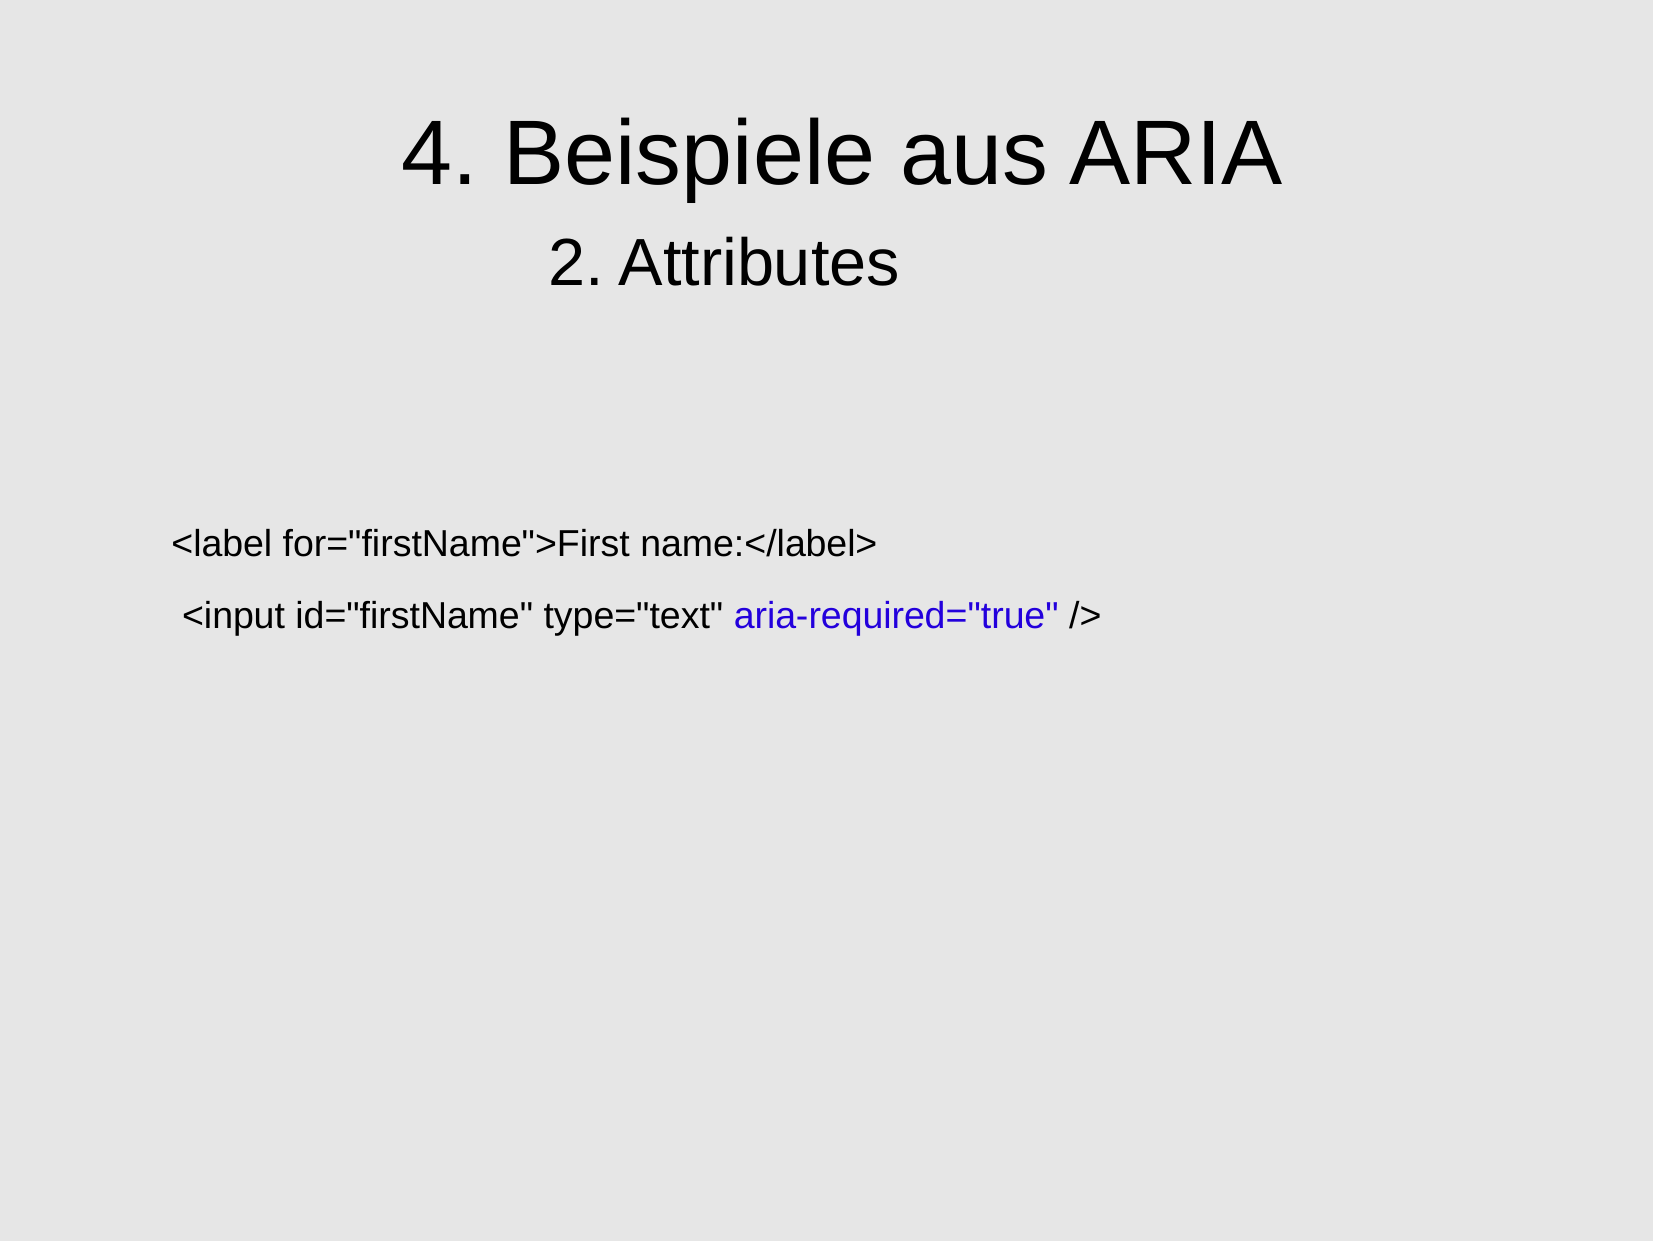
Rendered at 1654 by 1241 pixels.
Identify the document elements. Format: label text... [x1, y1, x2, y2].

list <label for="firstName">First name:</label> <input id="firstName" type="text" aria-required="true" /> [161, 522, 1557, 718]
list 2. Attributes [548, 225, 1105, 361]
title 4. Beispiele aus ARIA [82, 49, 1571, 257]
